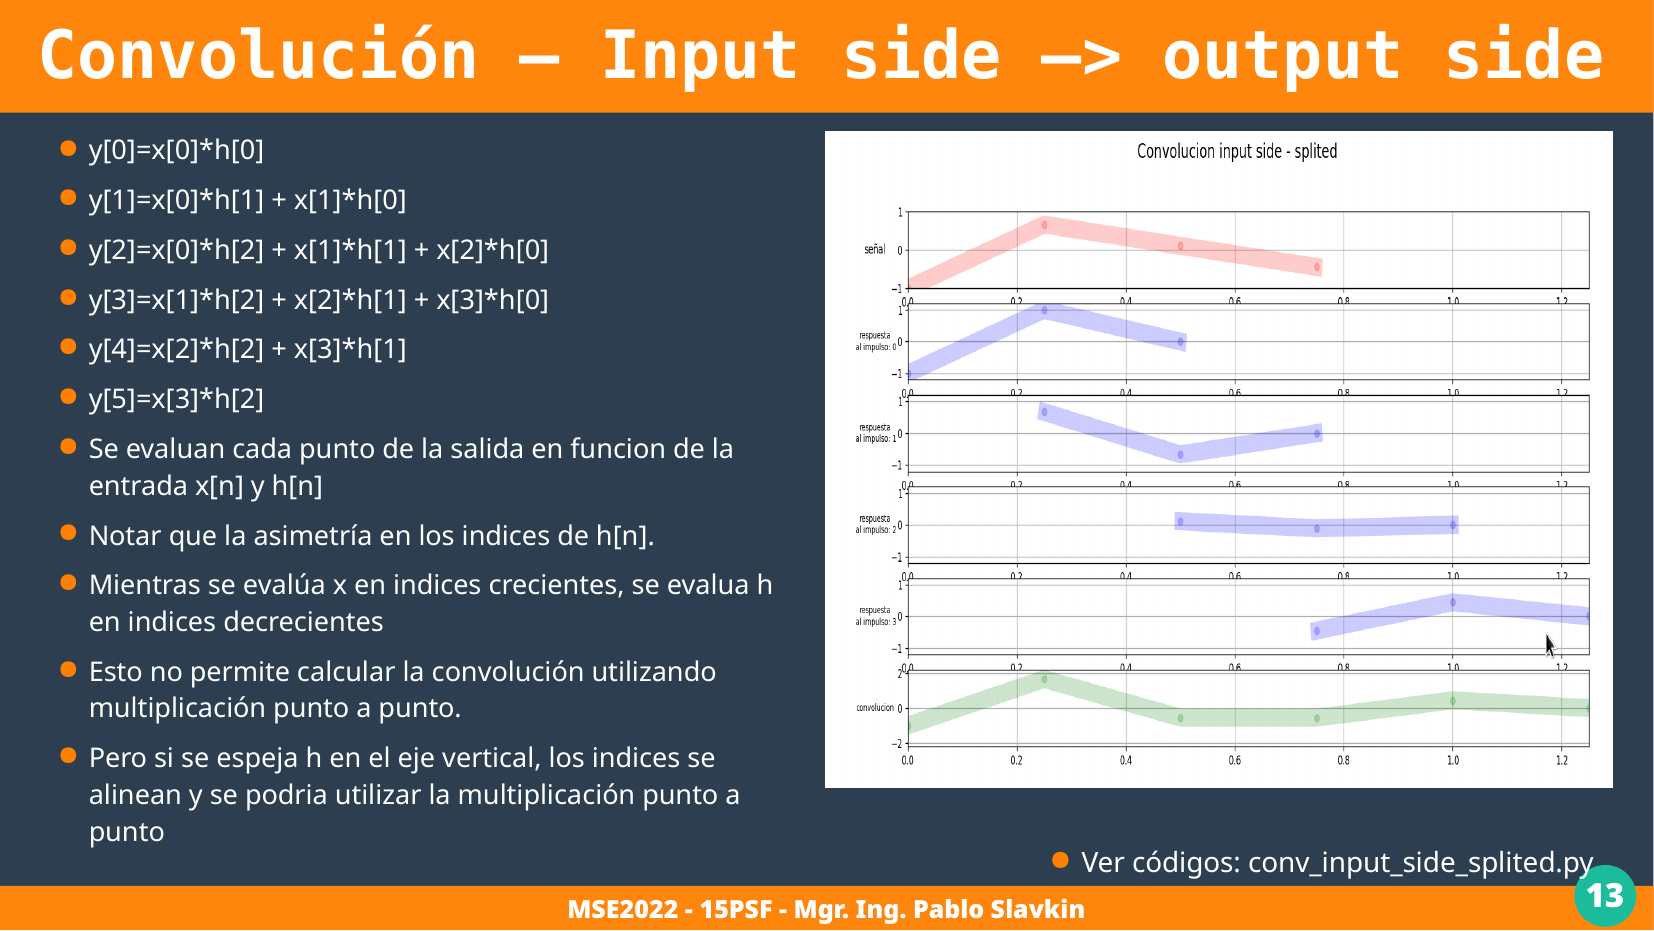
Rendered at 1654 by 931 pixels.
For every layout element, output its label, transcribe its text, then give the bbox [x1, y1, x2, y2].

picture [825, 131, 1613, 788]
list y[0]=x[0]*h[0] y[1]=x[0]*h[1] + x[1]*h[0] y[2]=x[0]*h[2] + x[1]*h[1] + x[2]*h[0] y[3]=x[1]*h[2] + x[2]*h[1] + x[3]*h[0] y[4]=x[2]*h[2] + x[3]*h[1] y[5]=x[3]*h[2] Se evaluan cada punto de la salida en funcion de la entrada x[n] y h[n] Notar que la asimetría en los indices de h[n]. Mientras se evalúa x en indices crecientes, se evalua h en indices decrecientes Esto no permite calcular la convolución utilizando multiplicación punto a punto. Pero si se espeja h en el eje vertical, los indices se alinean y se podria utilizar la multiplicación punto a punto [46, 131, 788, 863]
title Convolución – Input side –> output side [37, 16, 1651, 113]
list Ver códigos: conv_input_side_splited.py [1038, 842, 1602, 918]
